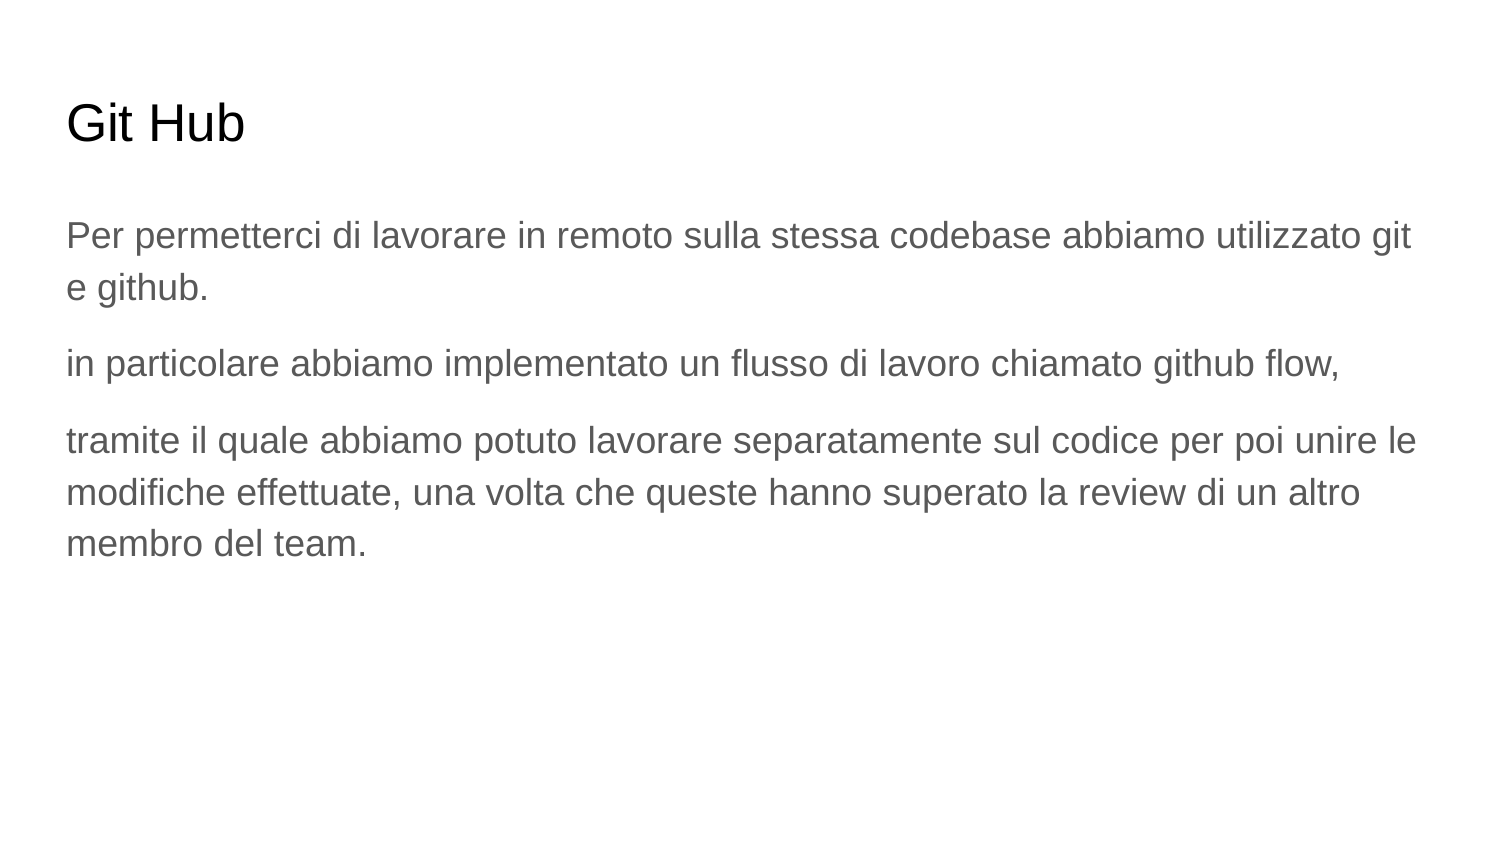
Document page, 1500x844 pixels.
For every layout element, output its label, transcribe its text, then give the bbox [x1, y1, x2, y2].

list Per permetterci di lavorare in remoto sulla stessa codebase abbiamo utilizzato git e github. in particolare abbiamo implementato un flusso di lavoro chiamato github flow, tramite il quale abbiamo potuto lavorare separatamente sul codice per poi unire le modifiche effettuate, una volta che queste hanno superato la review di un altro membro del team. [51, 189, 1449, 750]
title Git Hub [51, 72, 1449, 167]
